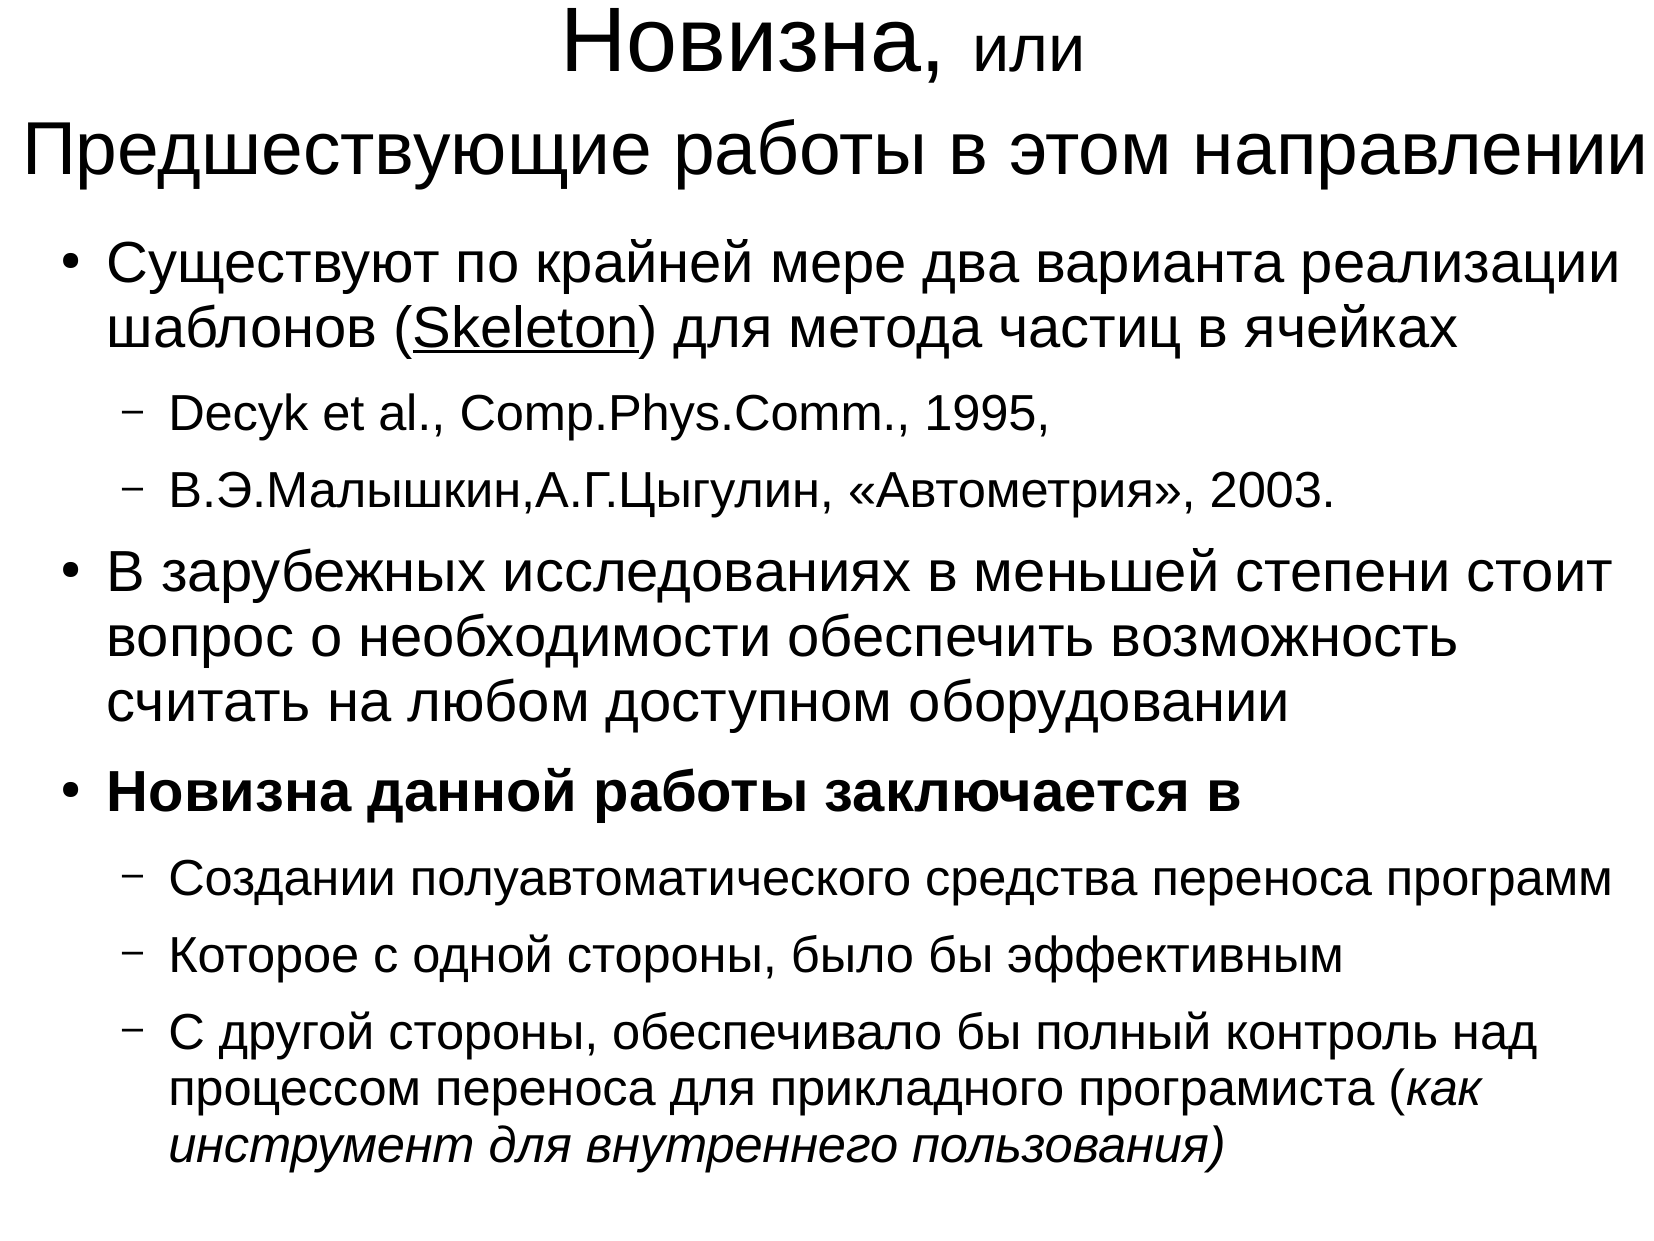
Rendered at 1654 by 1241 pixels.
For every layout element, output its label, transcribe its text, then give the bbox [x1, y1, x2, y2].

list Существуют по крайней мере два варианта реализации шаблонов (Skeleton) для метода частиц в ячейках Decyk et al., Comp.Phys.Comm., 1995, В.Э.Малышкин,А.Г.Цыгулин, «Автометрия», 2003. В зарубежных исследованиях в меньшей степени стоит вопрос о необходимости обеспечить возможность считать на любом доступном оборудовании Новизна данной работы заключается в Создании полуавтоматического средства переноса программ Которое с одной стороны, было бы эффективным С другой стороны, обеспечивало бы полный контроль над процессом переноса для прикладного програмиста (как инструмент для внутреннего пользования) [45, 229, 1636, 1241]
title Новизна, или Предшествующие работы в этом направлении [0, 0, 1651, 196]
